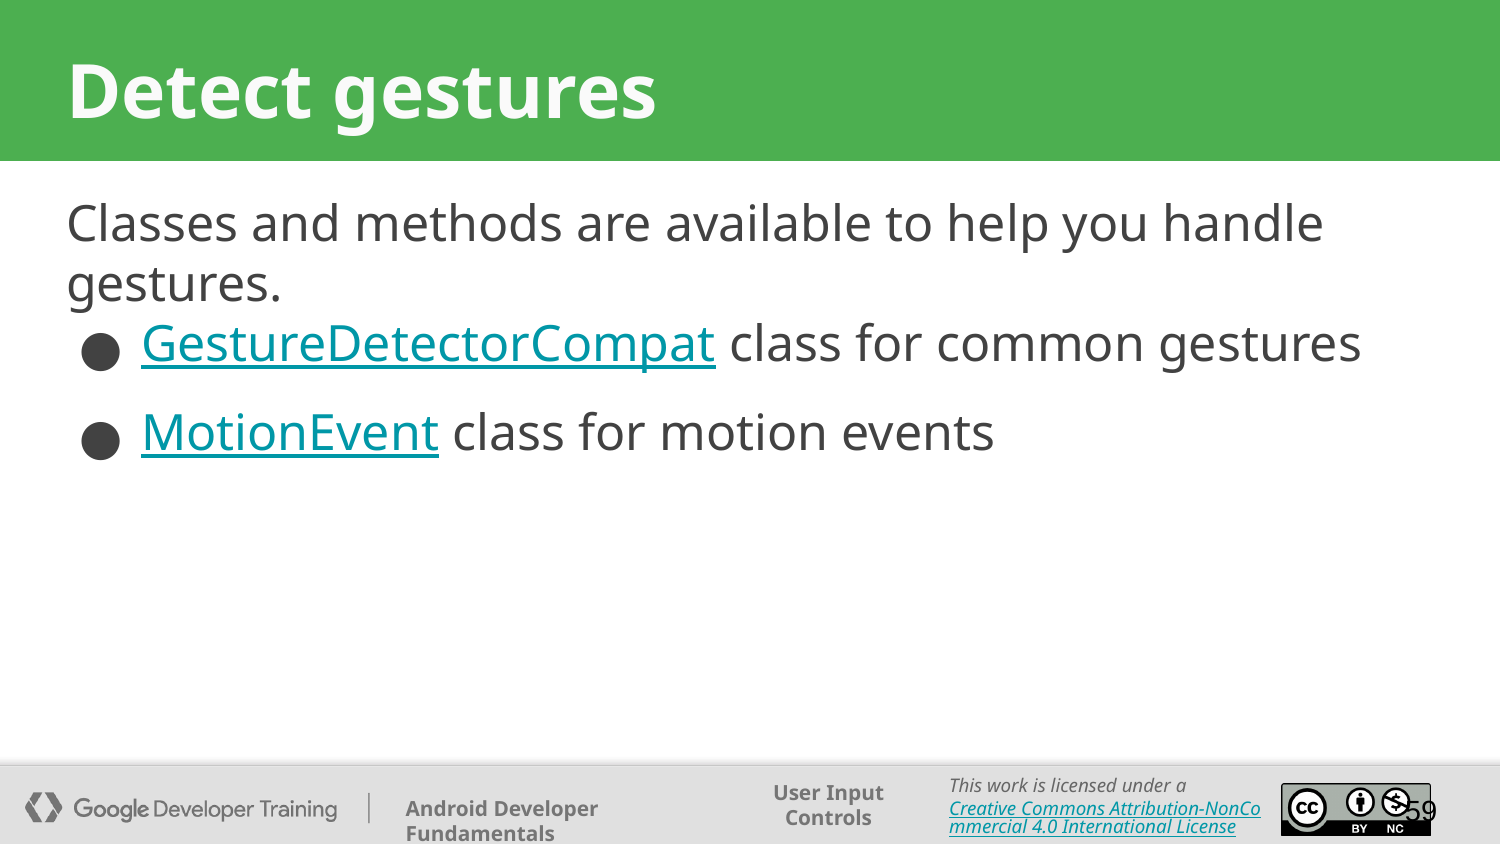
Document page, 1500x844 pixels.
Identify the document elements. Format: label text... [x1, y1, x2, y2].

title Detect gestures [51, 28, 1449, 122]
slide_number <number> [1389, 777, 1480, 842]
list Classes and methods are available to help you handle gestures. GestureDetectorCompat class for common gestures MotionEvent class for motion events [51, 176, 1449, 737]
picture [0, 161, 1500, 844]
